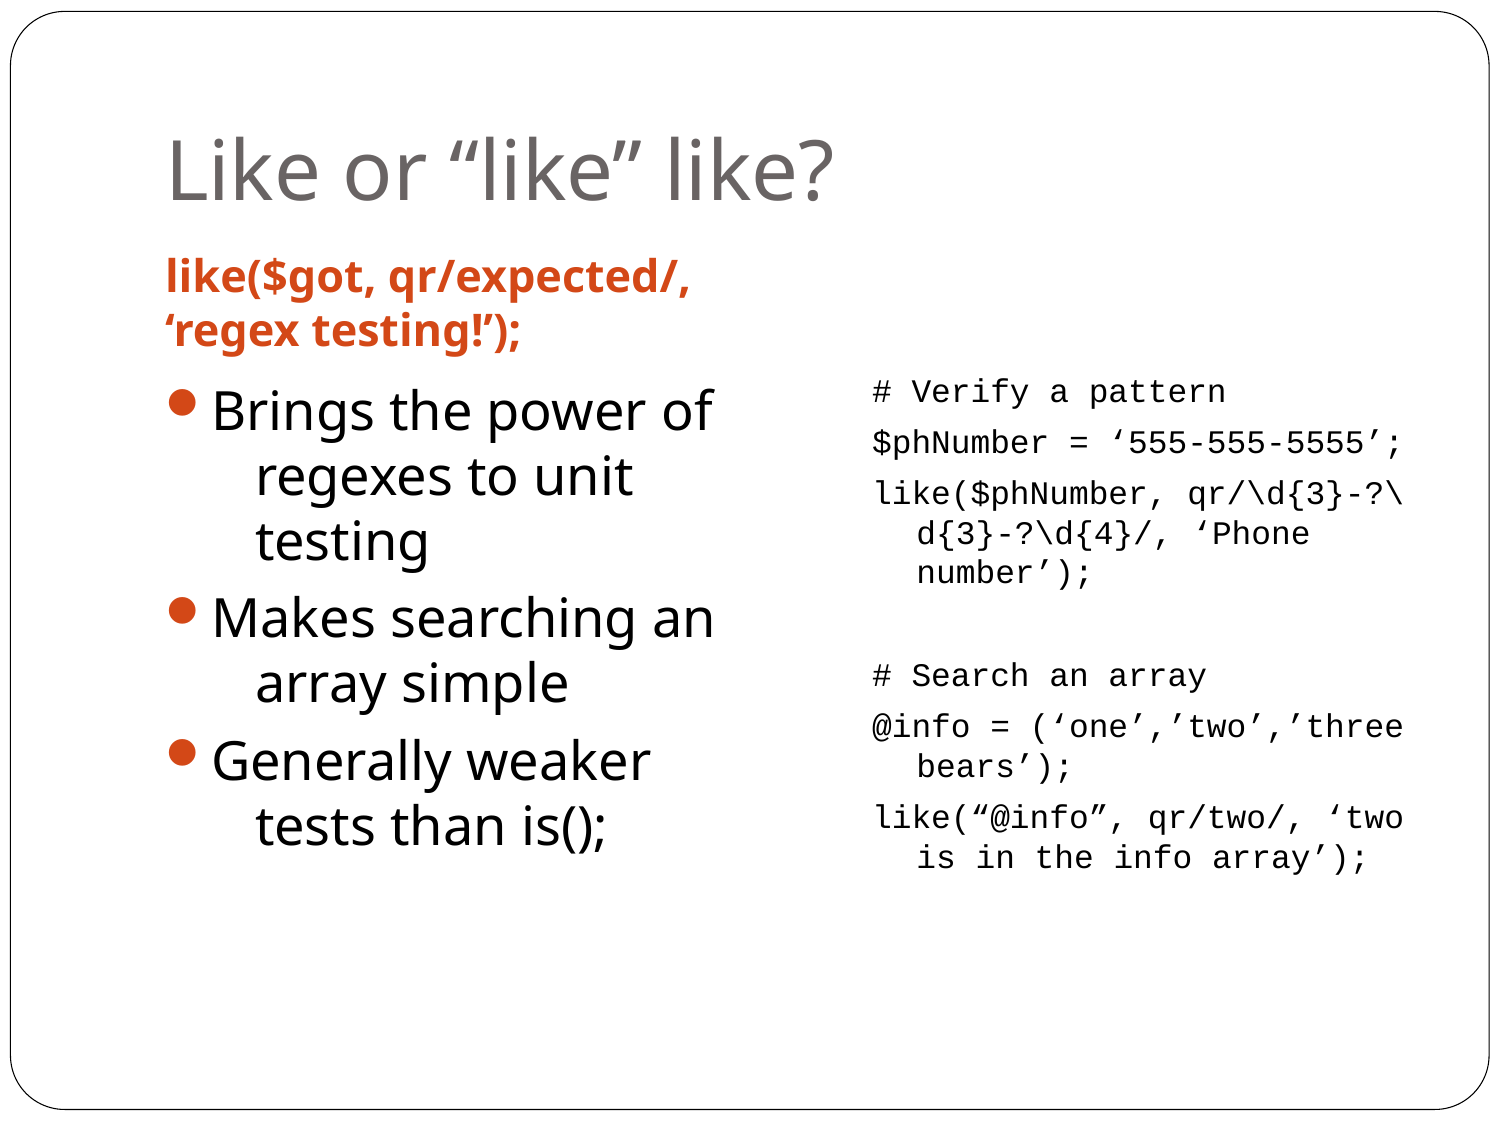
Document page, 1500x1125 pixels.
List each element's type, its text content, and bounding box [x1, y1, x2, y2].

list like($got, qr/expected/, ‘regex testing!’); [150, 237, 763, 363]
list Brings the power of regexes to unit testing Makes searching an array simple Generally weaker tests than is(); [150, 368, 763, 1007]
title Like or “like” like? [150, 44, 1426, 233]
list # Verify a pattern $phNumber = ‘555-555-5555’; like($phNumber, qr/\d{3}-?\d{3}-?\d{4}/, ‘Phone number’); # Search an array @info = (‘one’,’two’,’three bears’); like(“@info”, qr/two/, ‘two is in the info array’); [812, 361, 1426, 1007]
